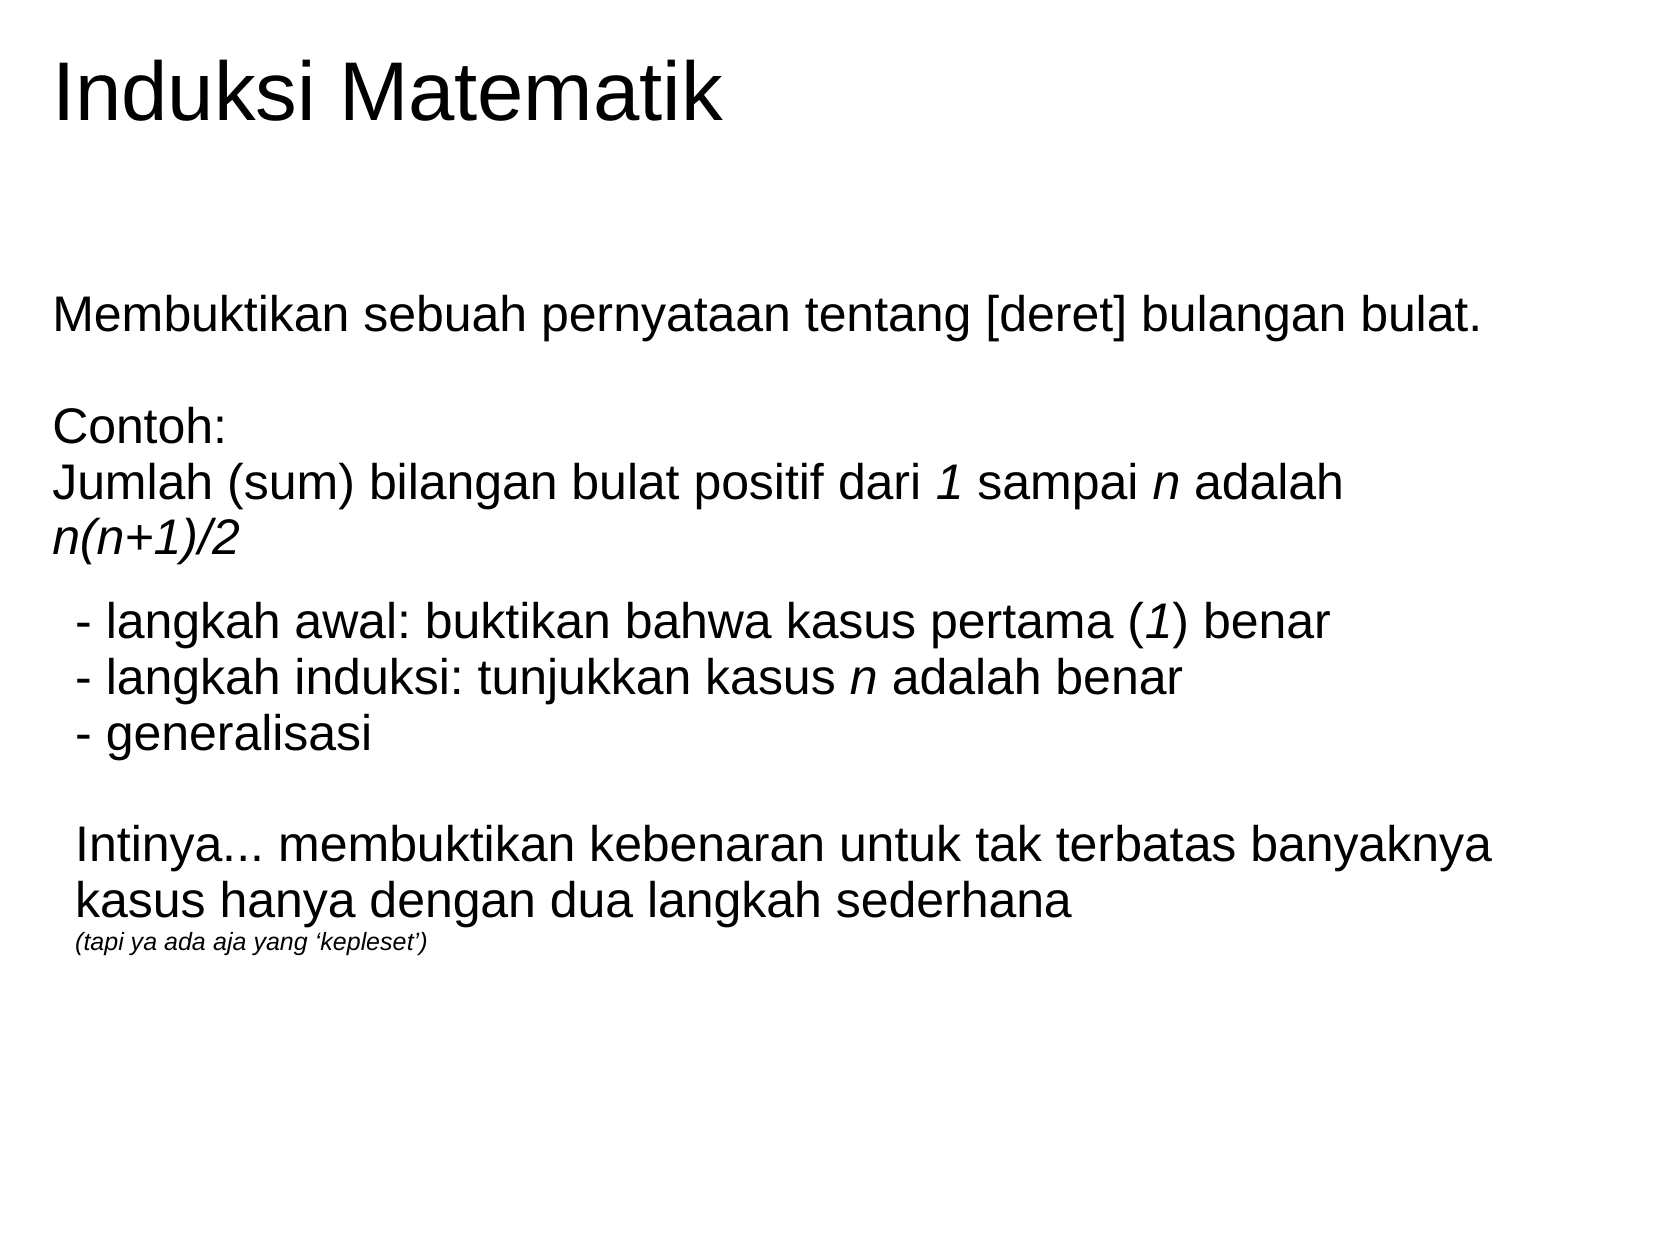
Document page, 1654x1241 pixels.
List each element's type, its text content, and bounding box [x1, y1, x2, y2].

text_box - langkah awal: buktikan bahwa kasus pertama (1) benar - langkah induksi: tunjukkan kasus n adalah benar - generalisasi Intinya... membuktikan kebenaran untuk tak terbatas banyaknya kasus hanya dengan dua langkah sederhana (tapi ya ada aja yang ‘kepleset’) [60, 586, 1566, 964]
text_box Induksi Matematik Membuktikan sebuah pernyataan tentang [deret] bulangan bulat. Contoh: Jumlah (sum) bilangan bulat positif dari 1 sampai n adalah n(n+1)/2 [37, 37, 1543, 629]
